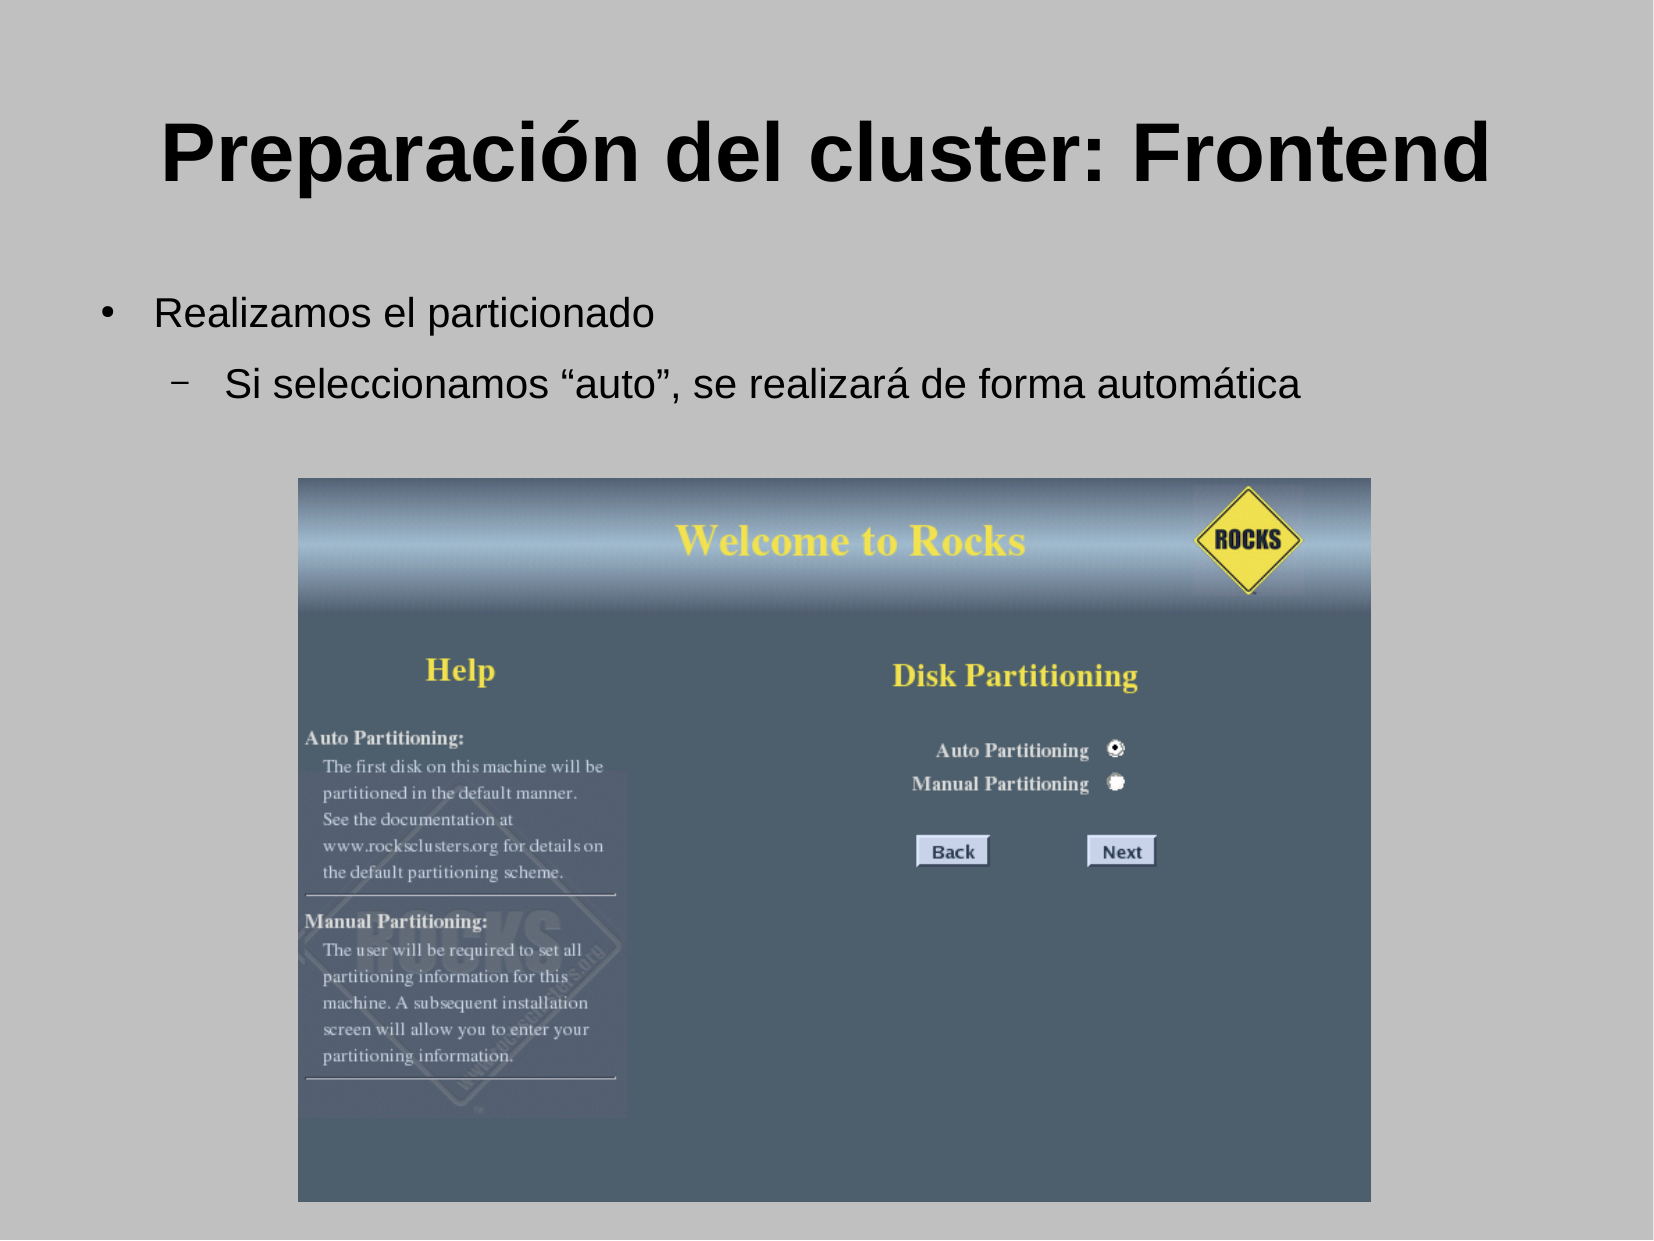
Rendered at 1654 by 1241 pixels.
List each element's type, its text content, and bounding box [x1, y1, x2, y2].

title Preparación del cluster: Frontend [82, 49, 1571, 257]
picture [298, 478, 1371, 1202]
list Realizamos el particionado Si seleccionamos “auto”, se realizará de forma automática [82, 290, 1571, 1010]
